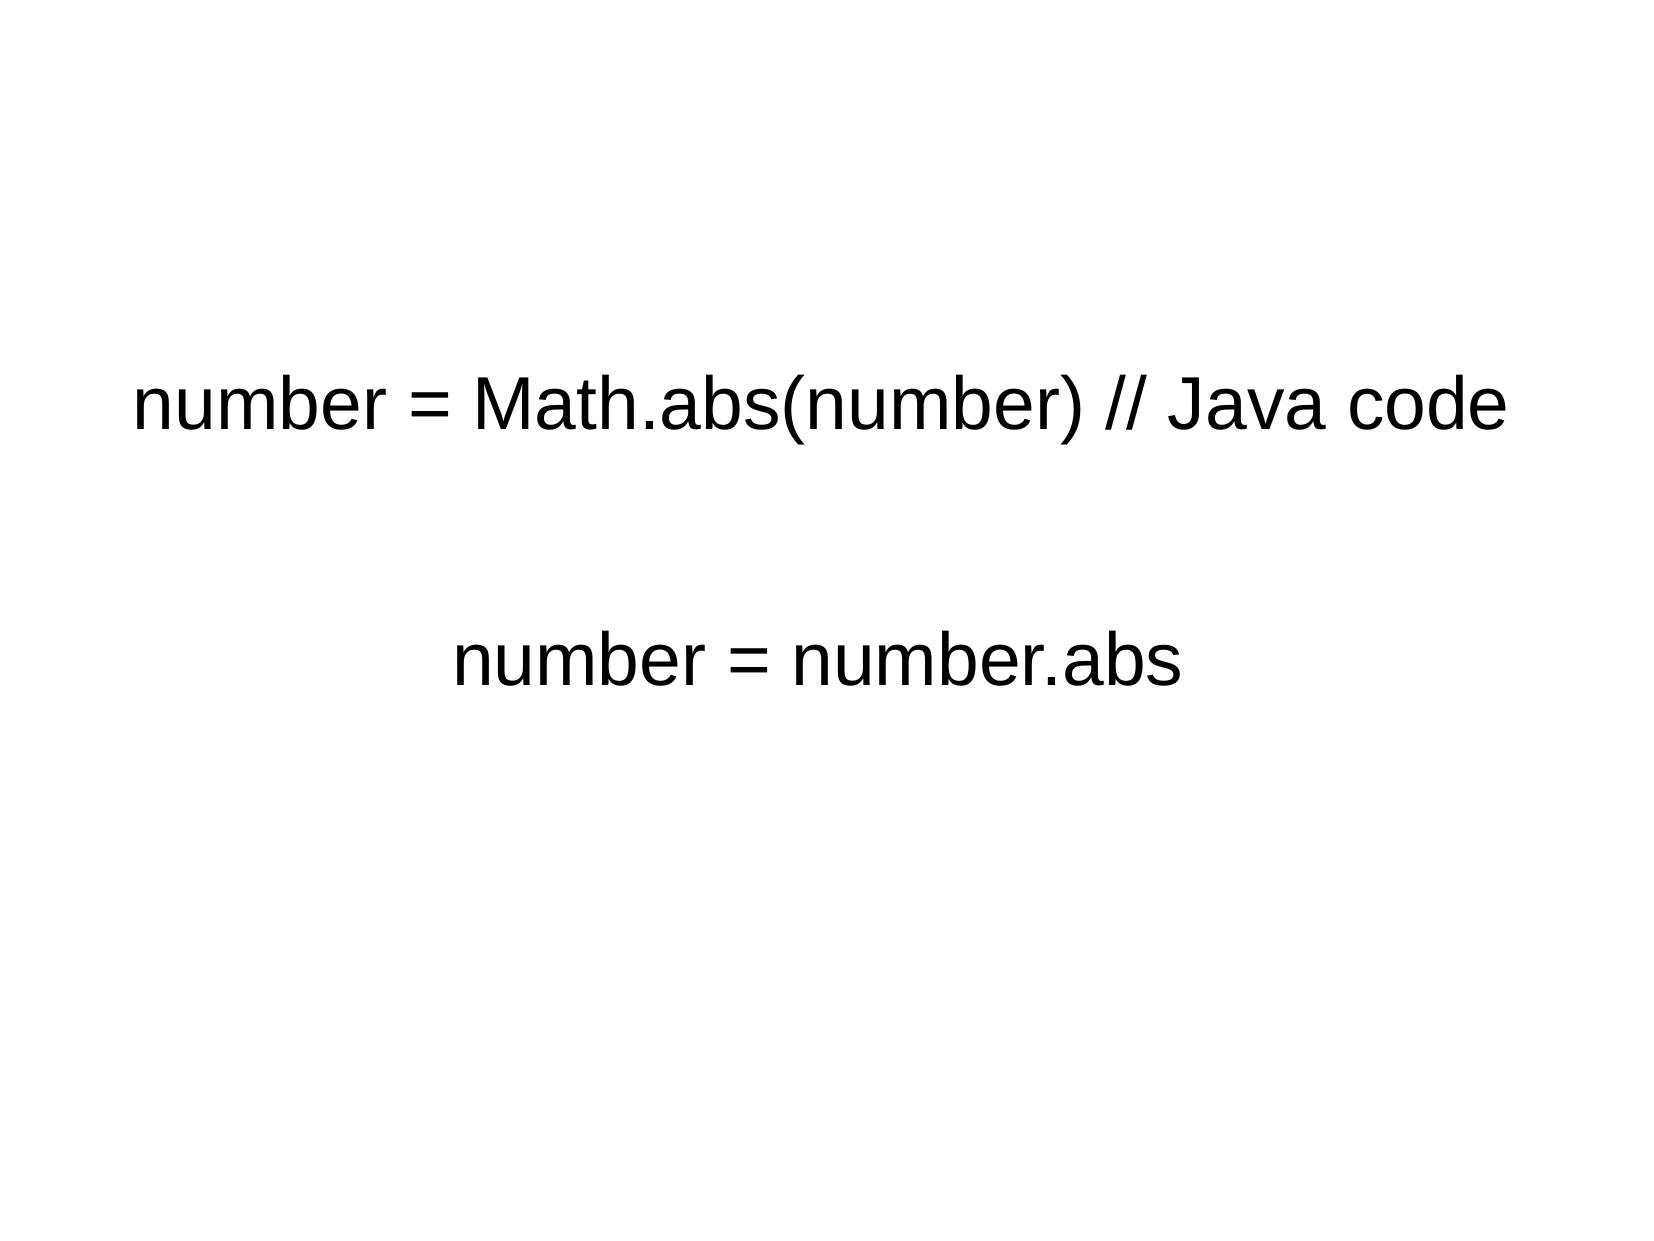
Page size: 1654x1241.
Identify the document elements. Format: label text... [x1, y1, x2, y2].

text_box number = number.abs [437, 609, 1217, 709]
text_box number = Math.abs(number) // Java code [118, 354, 1536, 454]
